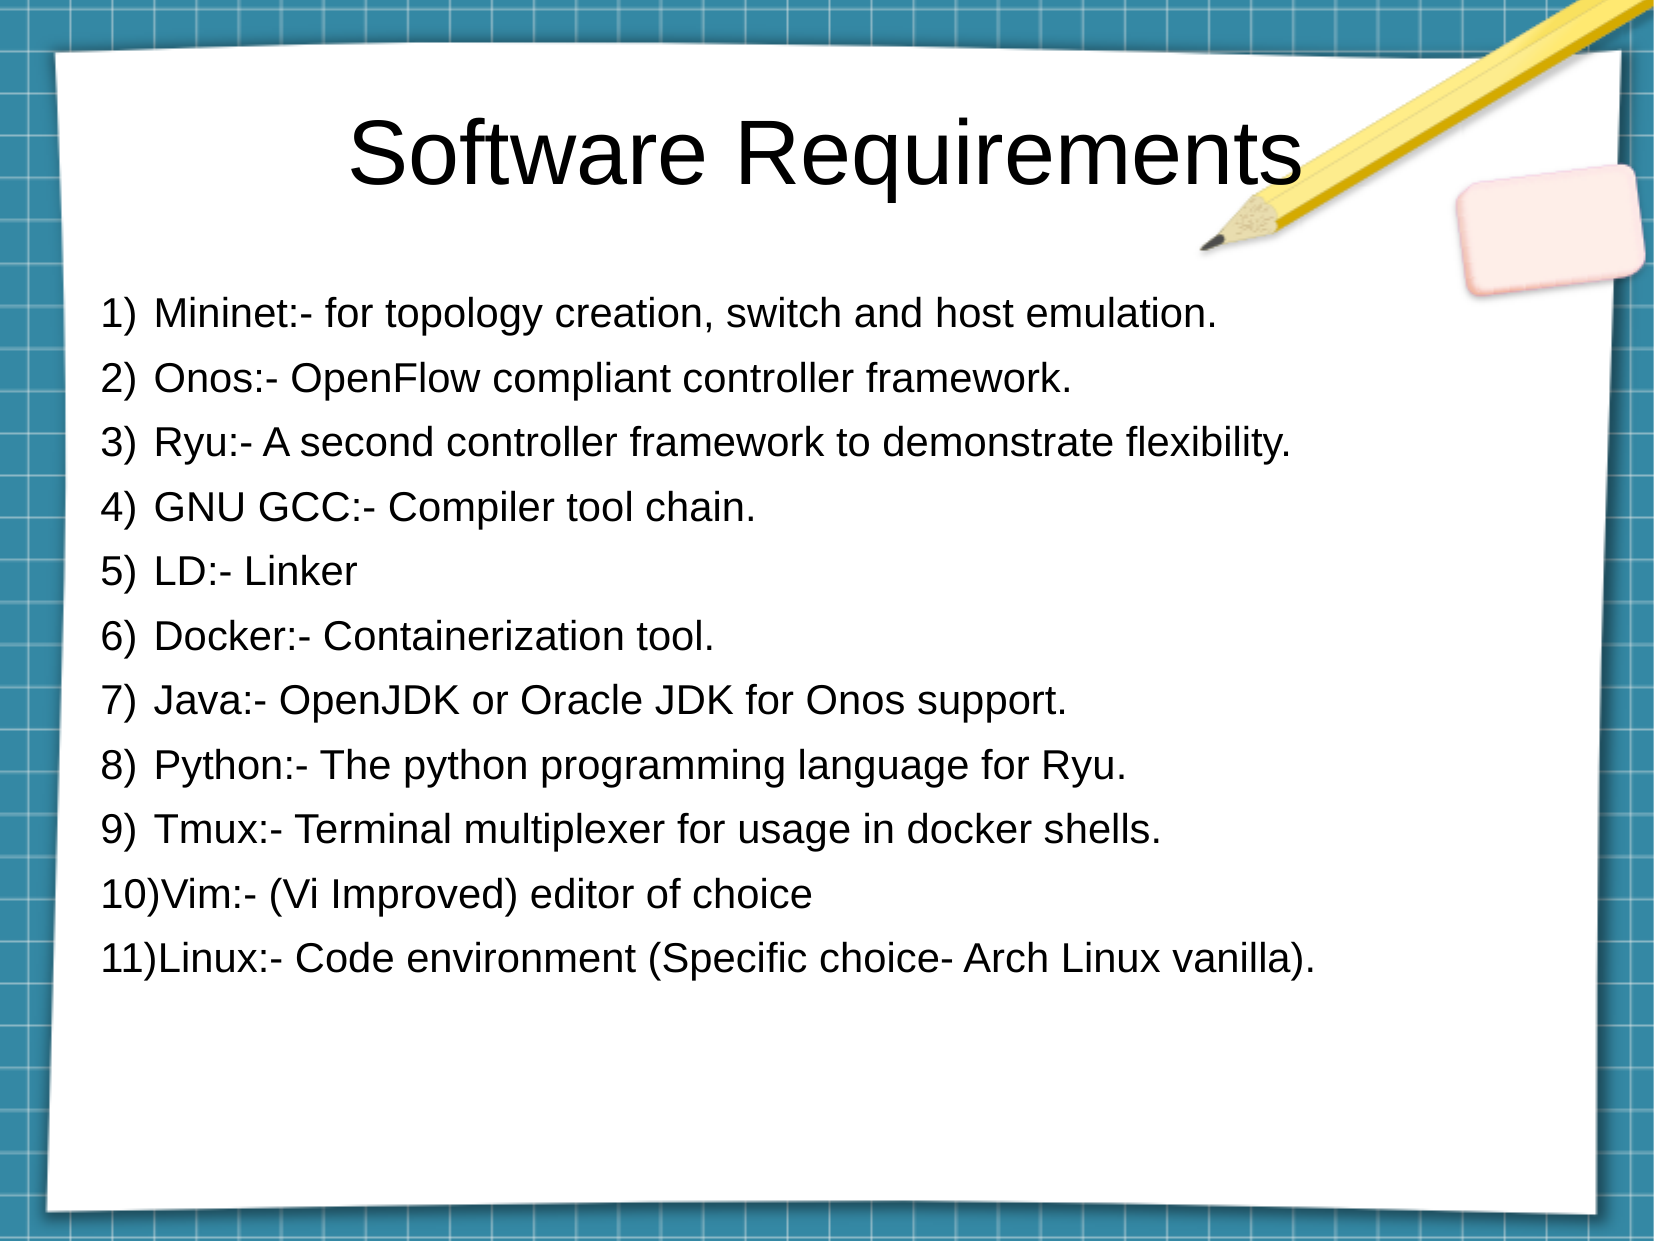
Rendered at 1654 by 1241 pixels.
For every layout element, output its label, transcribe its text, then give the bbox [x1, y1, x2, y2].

picture [0, 0, 1654, 1241]
title Software Requirements [82, 49, 1571, 257]
list Mininet:- for topology creation, switch and host emulation. Onos:- OpenFlow compliant controller framework. Ryu:- A second controller framework to demonstrate flexibility. GNU GCC:- Compiler tool chain. LD:- Linker Docker:- Containerization tool. Java:- OpenJDK or Oracle JDK for Onos support. Python:- The python programming language for Ryu. Tmux:- Terminal multiplexer for usage in docker shells. Vim:- (Vi Improved) editor of choice Linux:- Code environment (Specific choice- Arch Linux vanilla). [82, 290, 1571, 1010]
